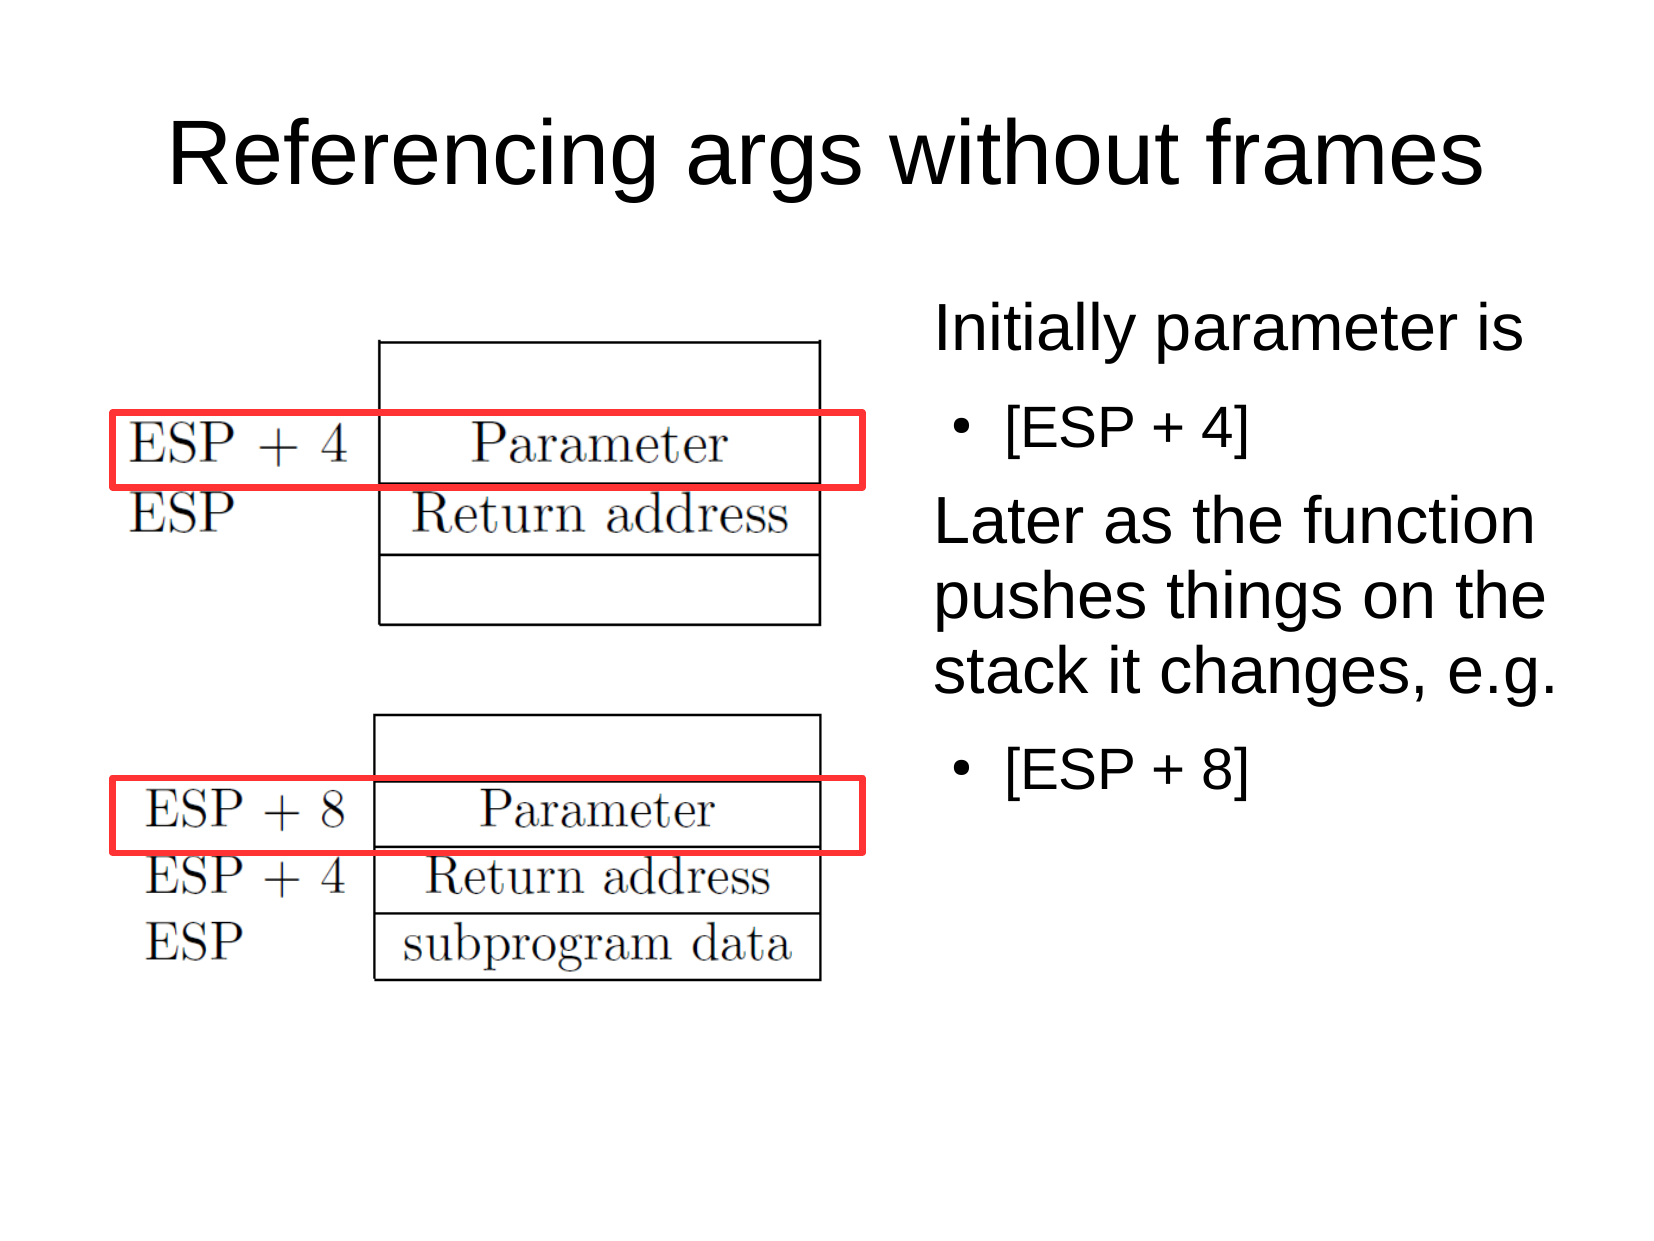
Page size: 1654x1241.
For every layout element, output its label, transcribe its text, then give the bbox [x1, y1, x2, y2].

picture [123, 856, 862, 1020]
picture [123, 781, 859, 850]
picture [123, 680, 862, 775]
list Initially parameter is [ESP + 4] Later as the function pushes things on the stack it changes, e.g. [ESP + 8] [862, 290, 1571, 1109]
title Referencing args without frames [82, 49, 1571, 257]
picture [75, 274, 925, 656]
